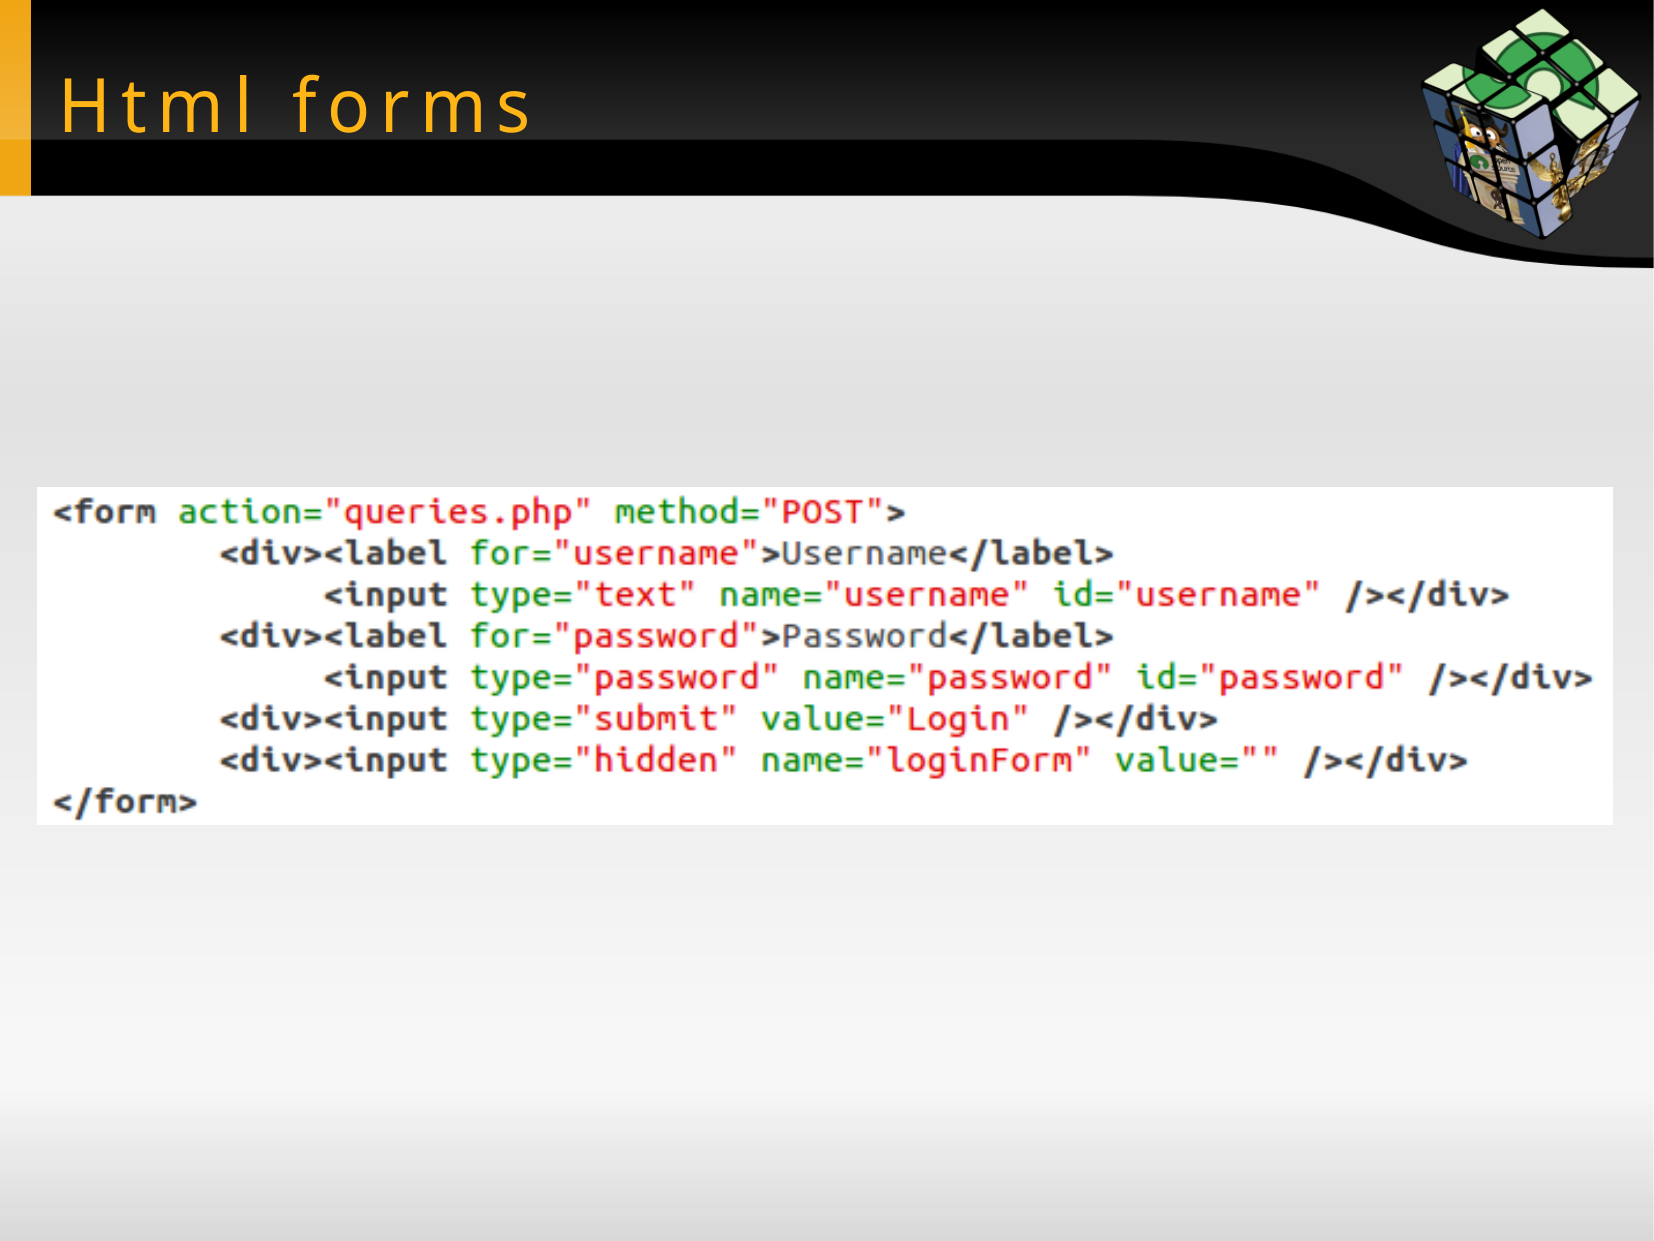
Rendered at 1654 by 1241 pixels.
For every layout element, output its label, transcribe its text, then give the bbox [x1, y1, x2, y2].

title Html forms [59, 29, 1270, 178]
picture [0, 0, 1654, 1241]
